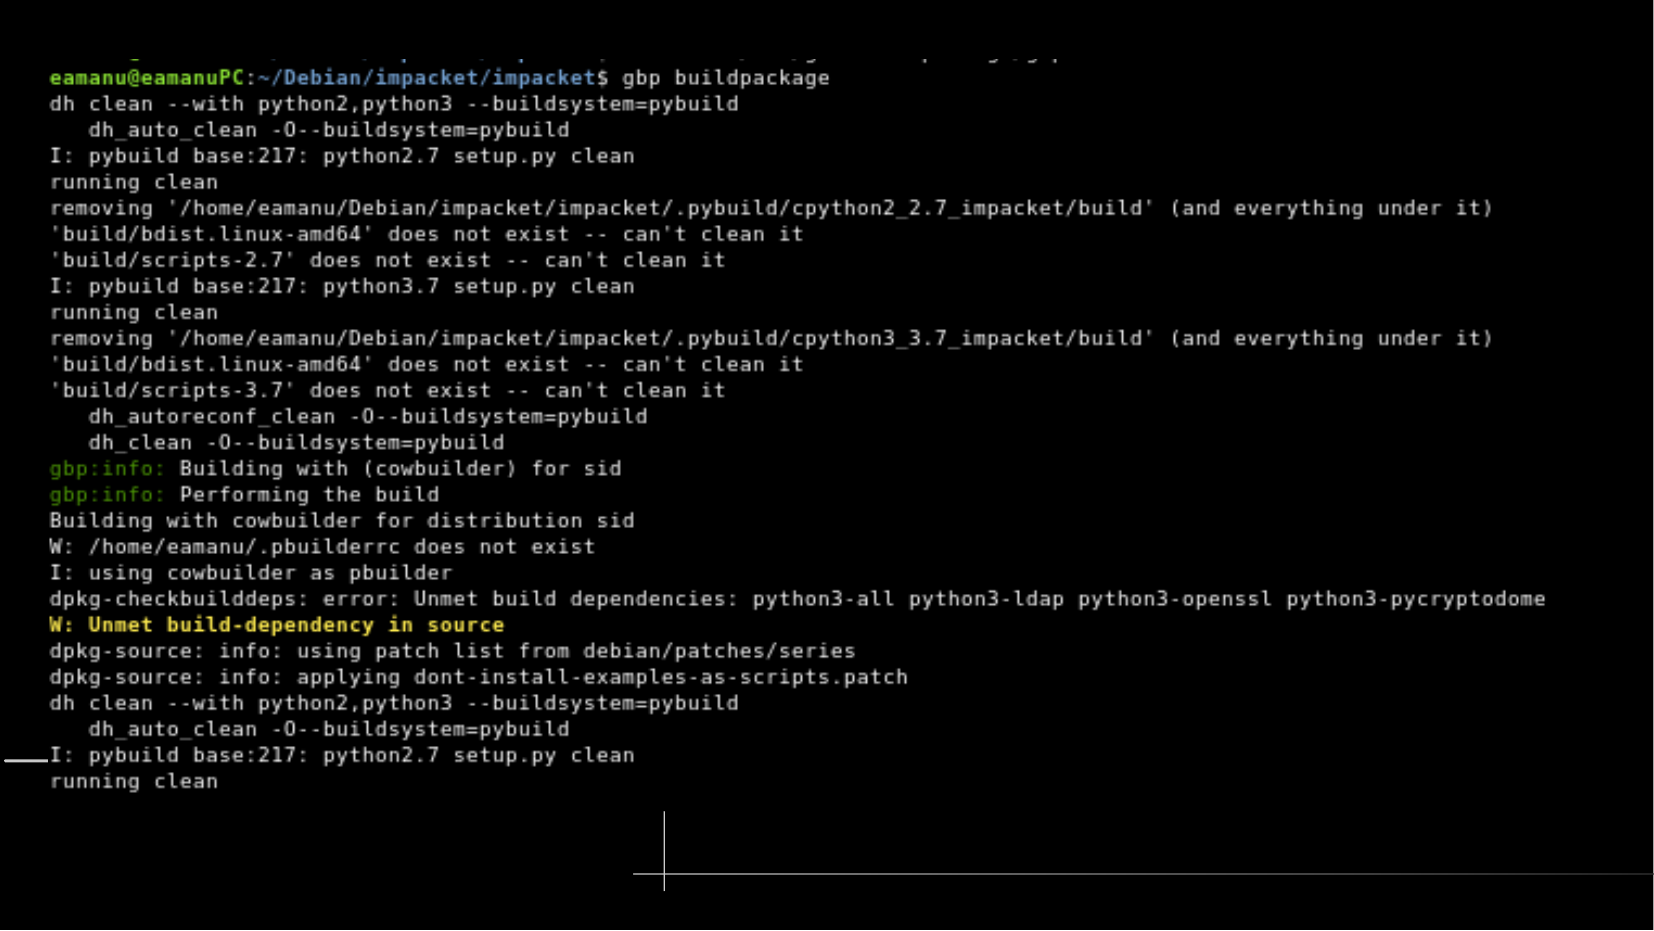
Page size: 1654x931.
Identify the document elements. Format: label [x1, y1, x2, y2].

picture [48, 59, 1608, 796]
